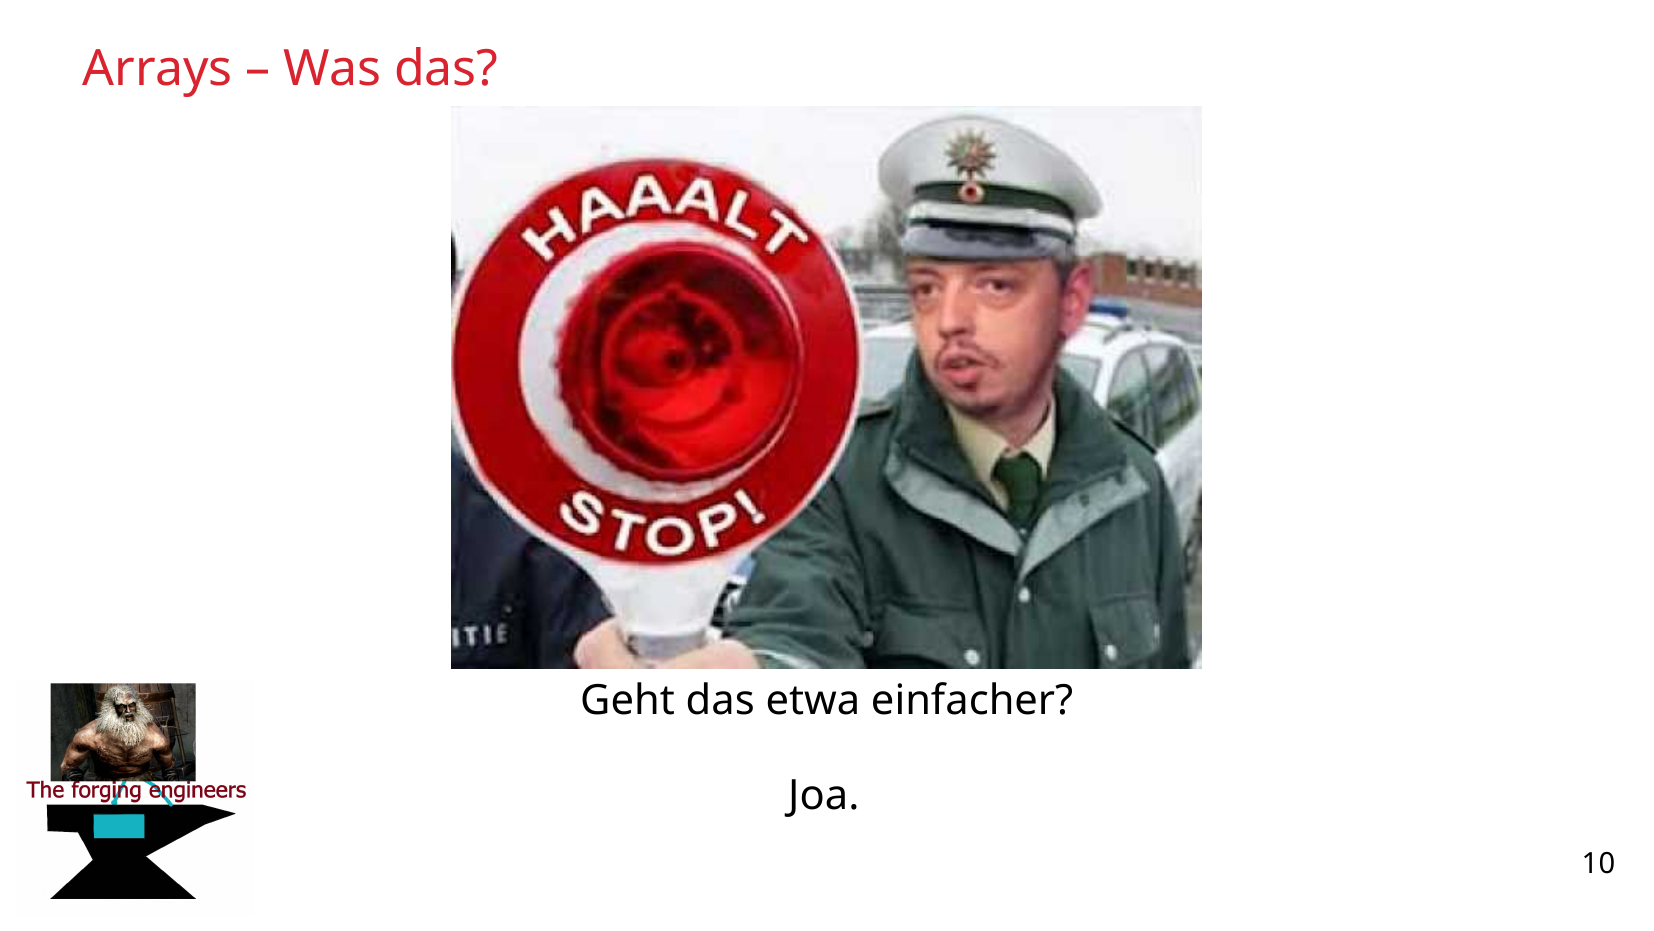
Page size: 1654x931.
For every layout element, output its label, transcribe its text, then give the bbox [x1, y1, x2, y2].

picture [17, 679, 254, 916]
text_box Joa. [572, 767, 1075, 827]
picture [451, 106, 1202, 669]
text_box Geht das etwa einfacher? [575, 673, 1078, 733]
title Arrays – Was das? [82, 37, 1571, 95]
